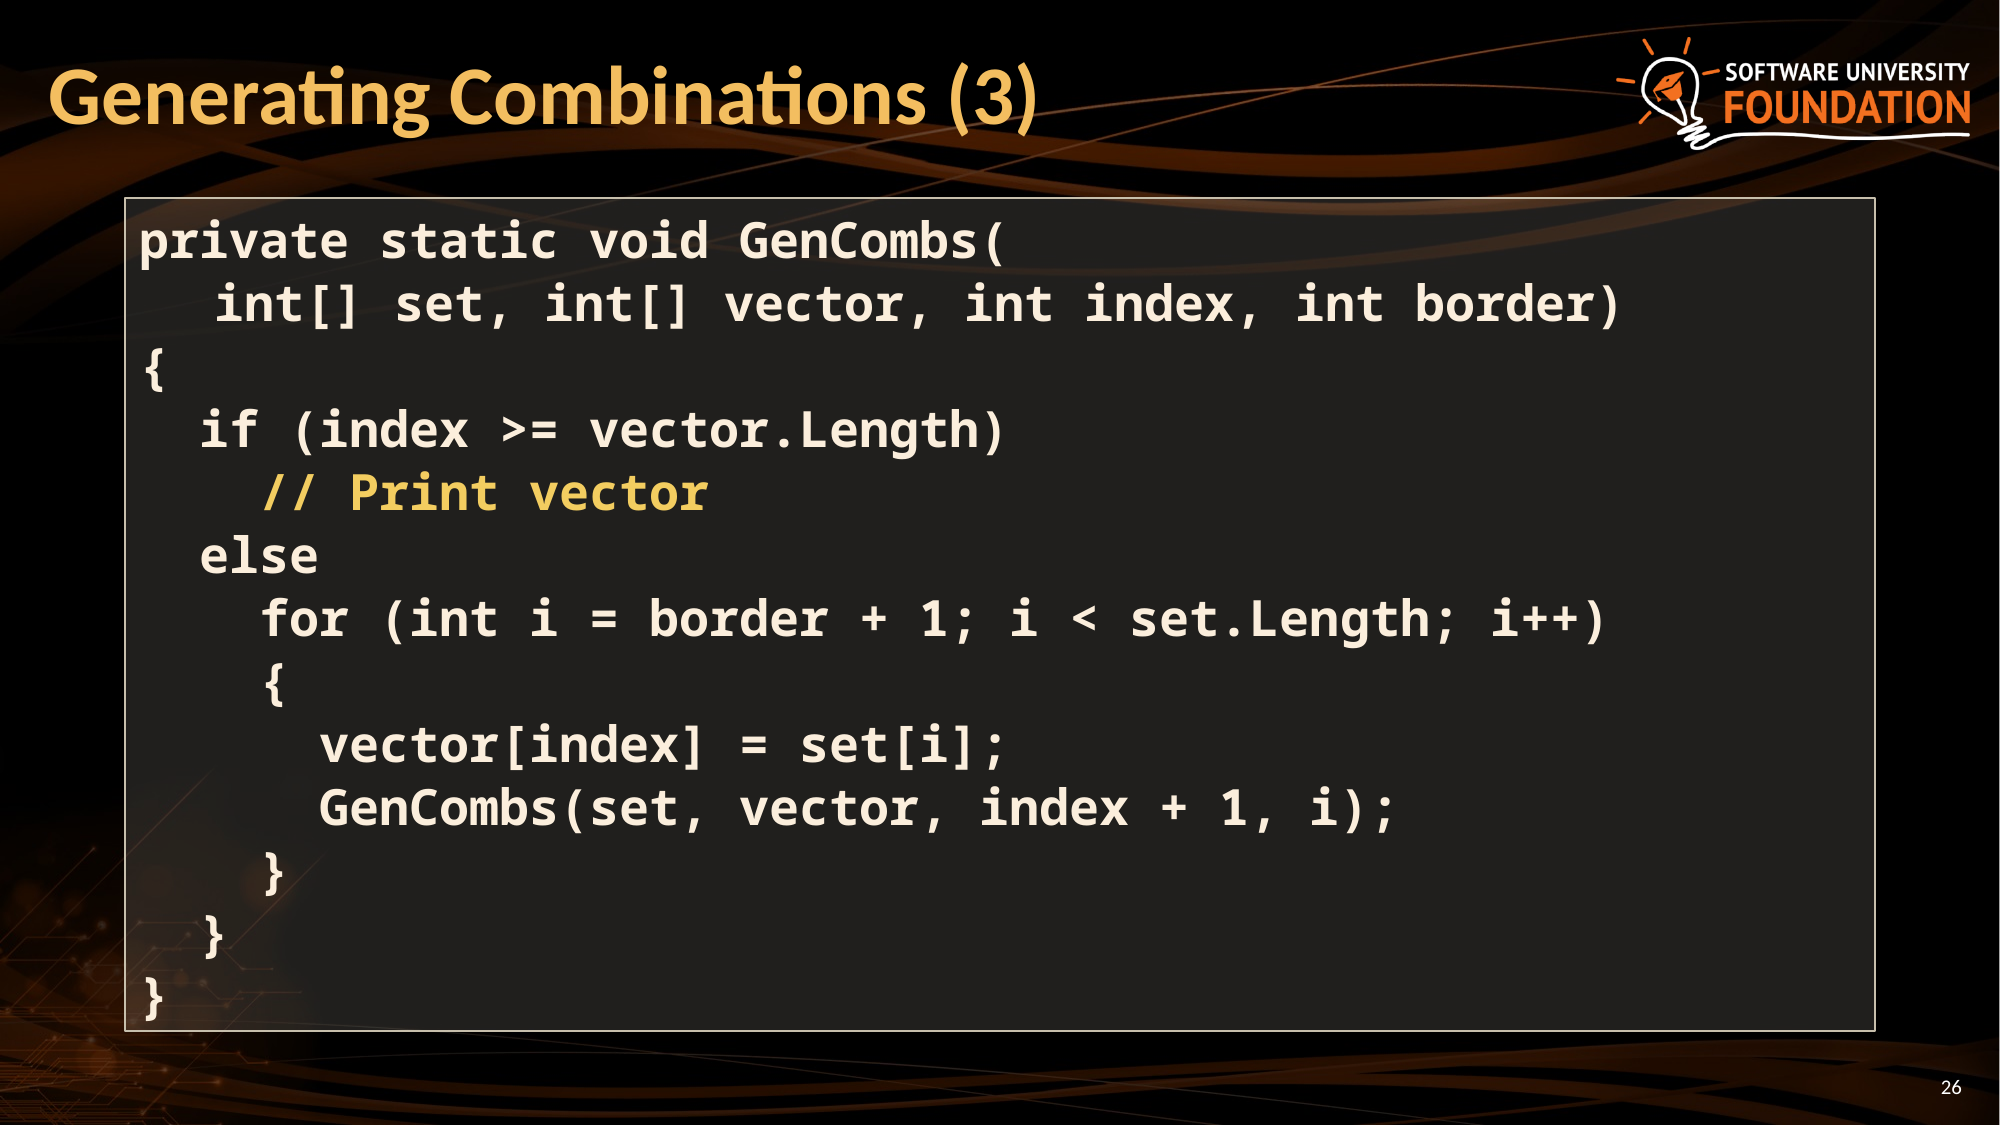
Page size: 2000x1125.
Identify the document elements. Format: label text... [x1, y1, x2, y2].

slide_number <number> [1897, 1070, 1968, 1103]
text_box private static void GenCombs( int[] set, int[] vector, int index, int border) { if (index >= vector.Length) // Print vector else for (int i = border + 1; i < set.Length; i++) { vector[index] = set[i]; GenCombs(set, vector, index + 1, i); } } } [124, 198, 1875, 1032]
picture [0, 0, 2000, 1125]
title Generating Combinations (3) [30, 6, 1602, 189]
